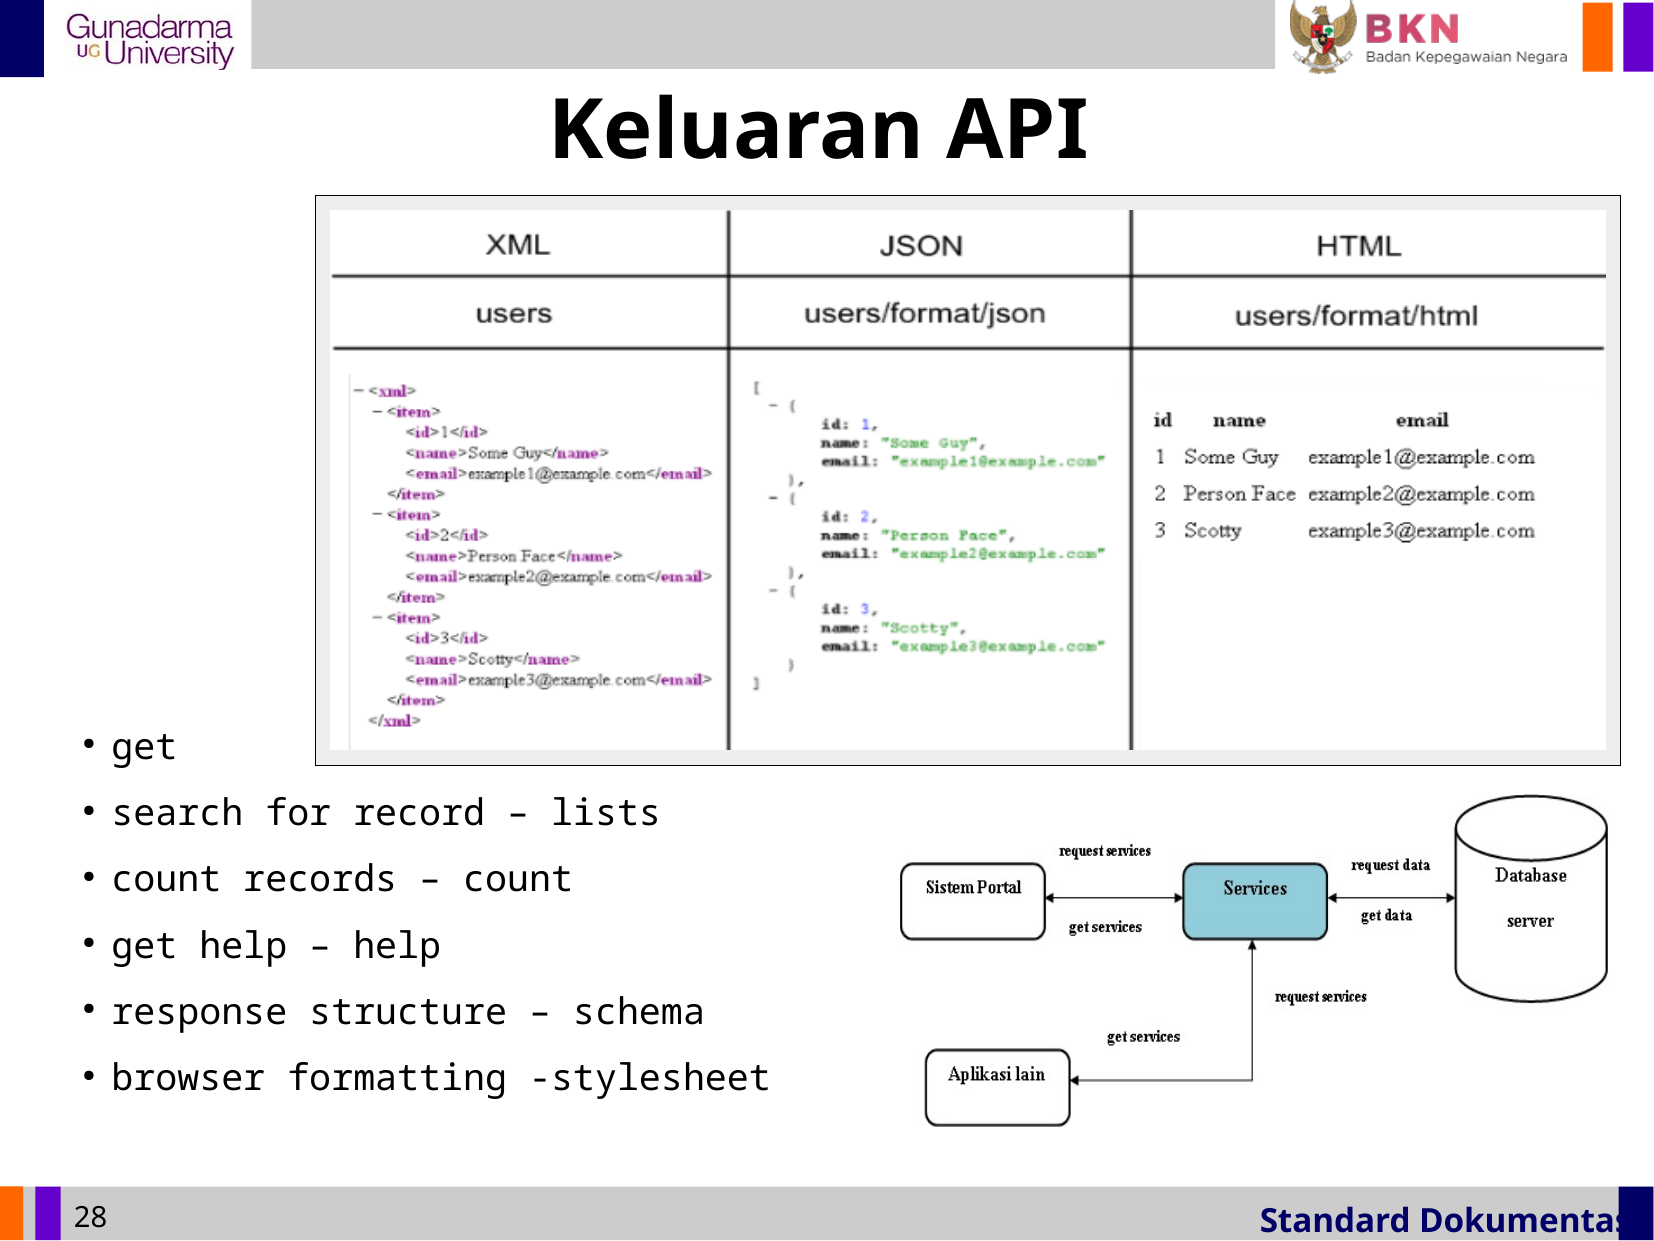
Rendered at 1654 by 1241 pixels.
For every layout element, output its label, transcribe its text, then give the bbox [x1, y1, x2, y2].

text_box [315, 195, 1621, 766]
picture [65, 0, 235, 70]
list get search for record – lists count records – count get help – help response structure – schema browser formatting -stylesheet [82, 720, 1111, 1105]
picture [330, 210, 1606, 751]
title Keluaran API [75, 30, 1563, 222]
picture [900, 794, 1609, 1127]
picture [1290, 0, 1567, 74]
